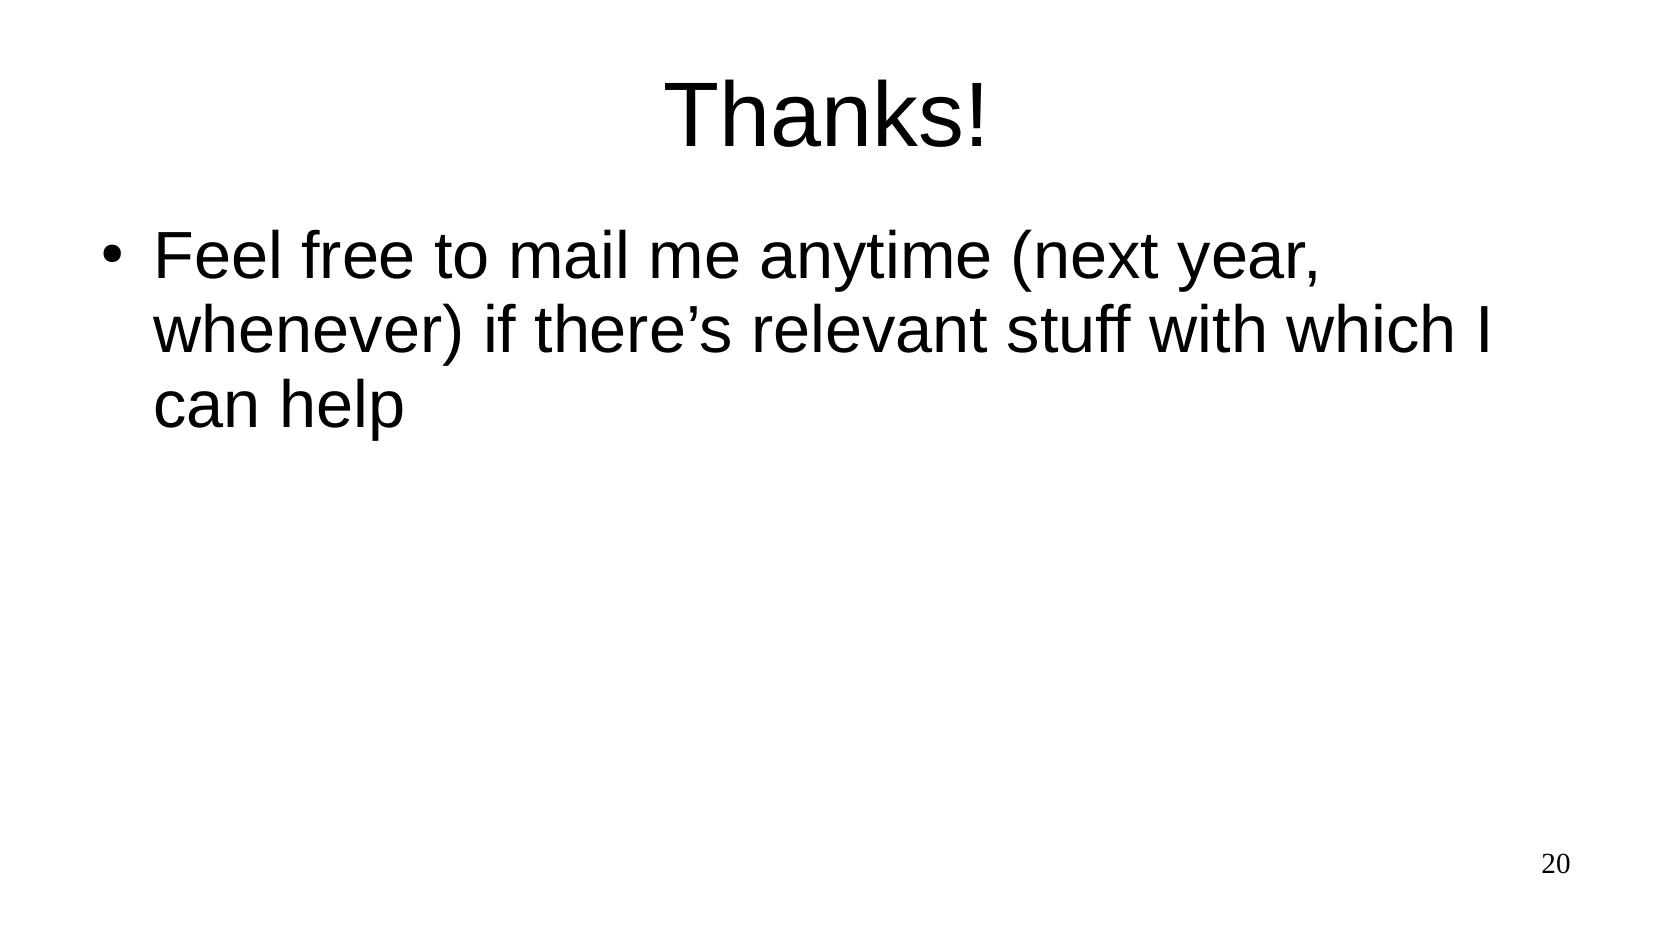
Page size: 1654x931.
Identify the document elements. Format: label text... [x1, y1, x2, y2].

list Feel free to mail me anytime (next year, whenever) if there’s relevant stuff with which I can help [82, 217, 1571, 758]
title Thanks! [82, 37, 1571, 193]
